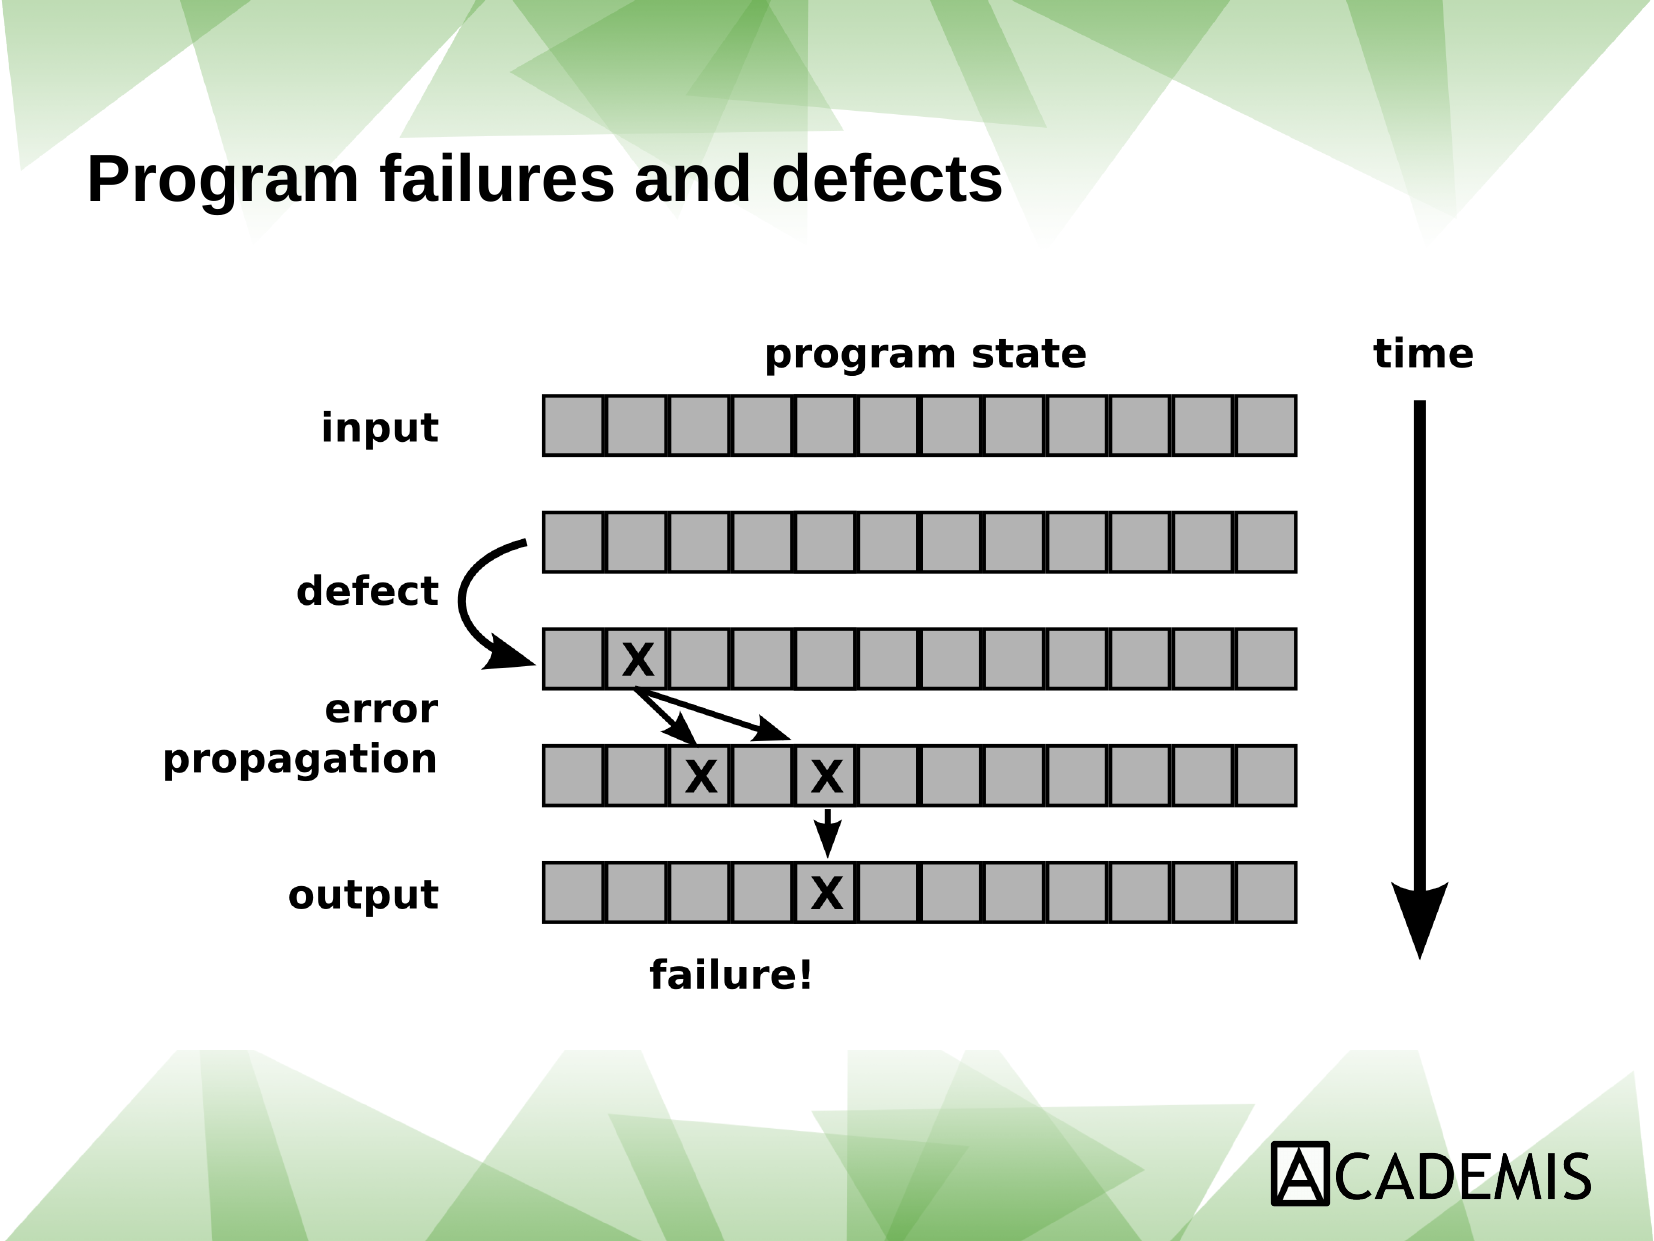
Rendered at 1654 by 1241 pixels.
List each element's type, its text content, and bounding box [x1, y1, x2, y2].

picture [0, 0, 1654, 256]
picture [2, 260, 1653, 1241]
title Program failures and defects [86, 75, 1576, 260]
